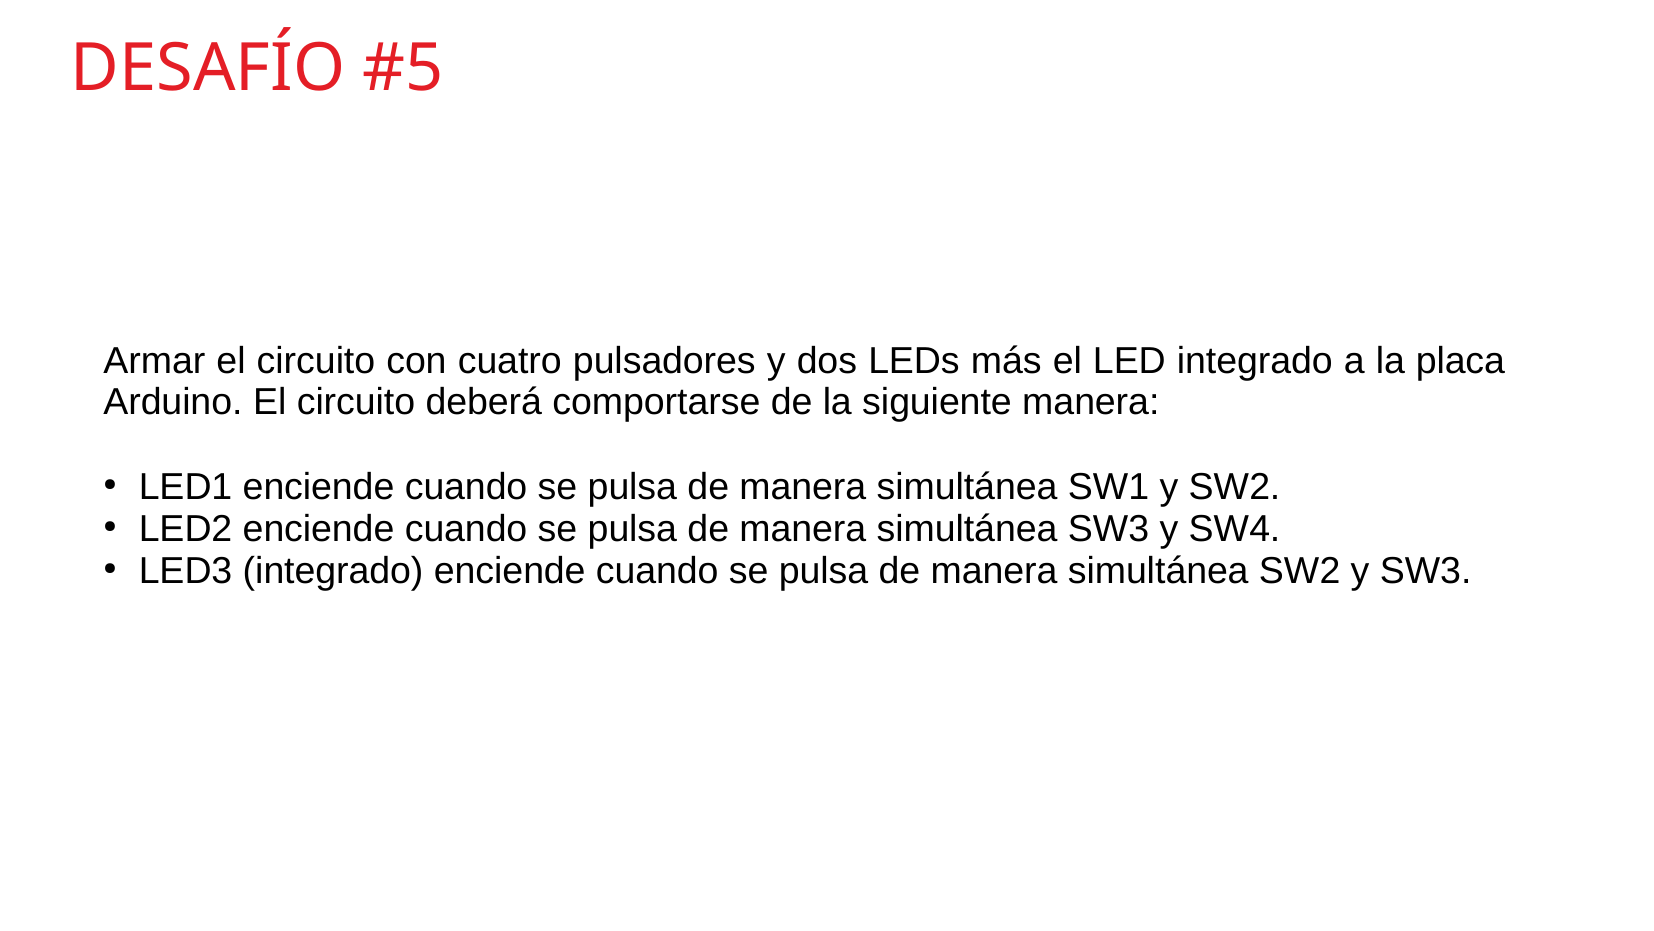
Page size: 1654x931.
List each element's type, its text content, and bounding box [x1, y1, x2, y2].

text_box Armar el circuito con cuatro pulsadores y dos LEDs más el LED integrado a la placa Arduino. El circuito deberá comportarse de la siguiente manera: LED1 enciende cuando se pulsa de manera simultánea SW1 y SW2. LED2 enciende cuando se pulsa de manera simultánea SW3 y SW4. LED3 (integrado) enciende cuando se pulsa de manera simultánea SW2 y SW3. [88, 331, 1565, 599]
title DESAFÍO #5 [70, 11, 1347, 118]
